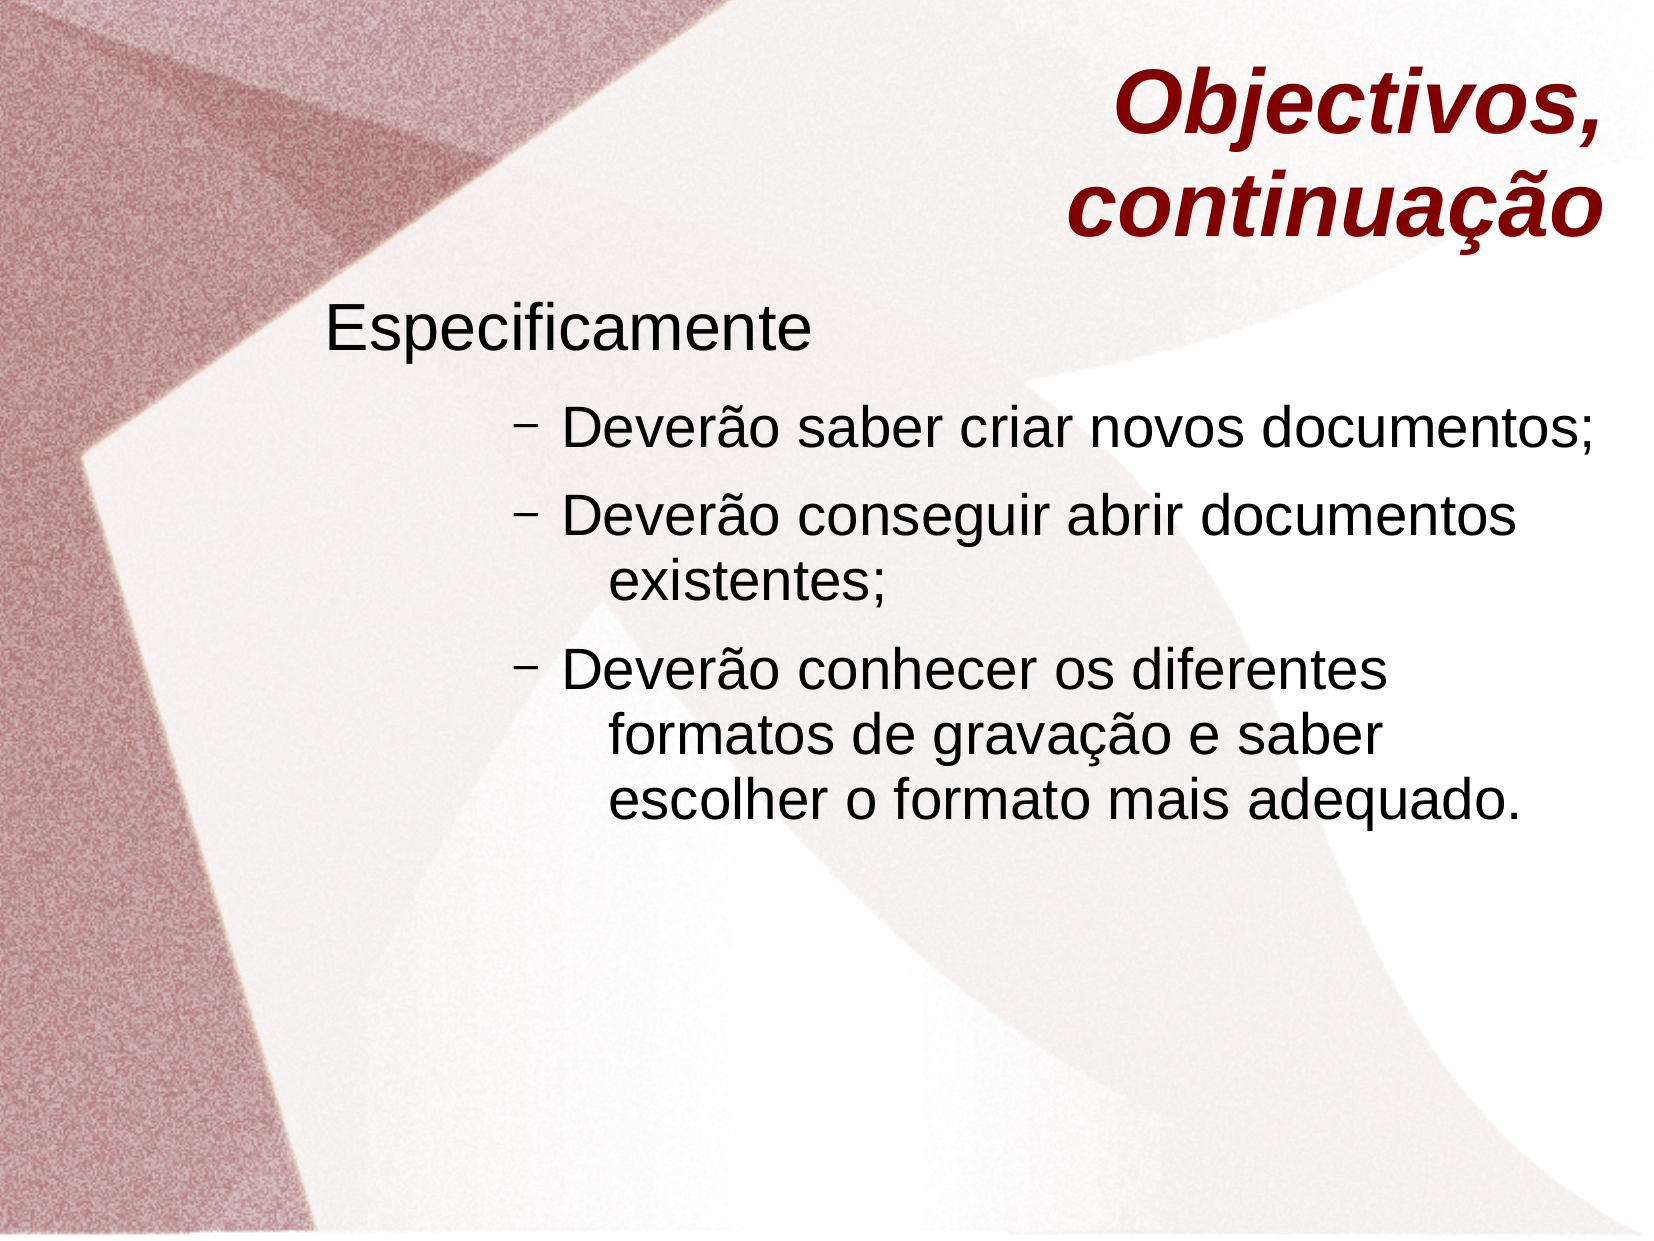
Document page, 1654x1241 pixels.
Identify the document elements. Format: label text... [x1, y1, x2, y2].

title Objectivos, continuação [596, 50, 1607, 256]
picture [0, 0, 1654, 1241]
list Especificamente Deverão saber criar novos documentos; Deverão conseguir abrir documentos existentes; Deverão conhecer os diferentes formatos de gravação e saber escolher o formato mais adequado. [324, 290, 1601, 901]
